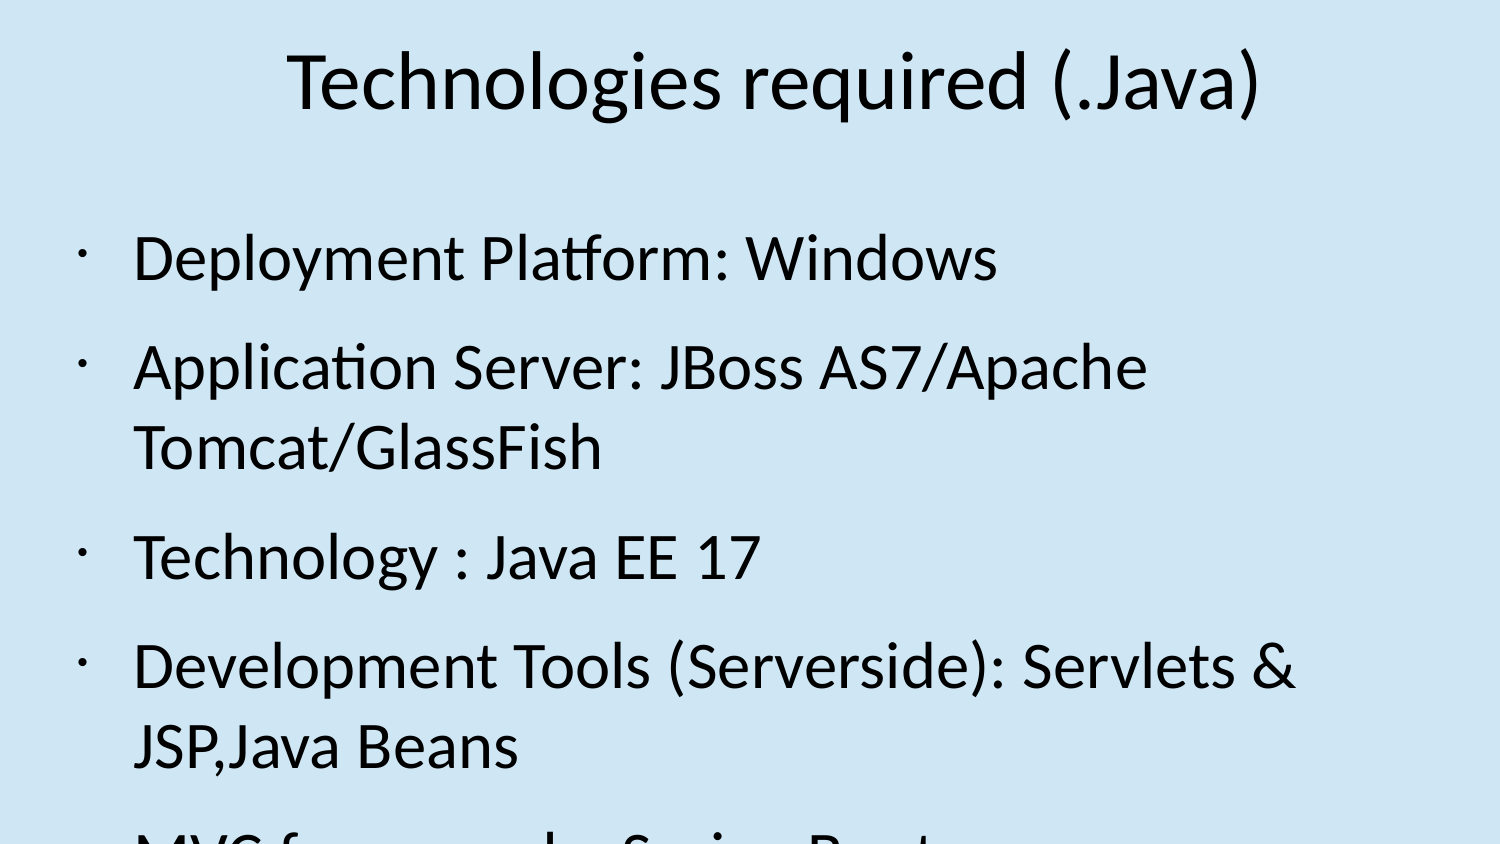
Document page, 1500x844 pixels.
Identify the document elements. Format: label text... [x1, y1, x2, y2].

title Technologies required (.Java) [99, 18, 1450, 151]
list Deployment Platform: Windows Application Server: JBoss AS7/Apache Tomcat/GlassFish Technology : Java EE 17 Development Tools (Serverside): Servlets & JSP,Java Beans MVC framework : Spring Boot Database technologies: MySQL,JDBC Web Development: XML, HTML, DHTML, Javascript,AJAX Development Tool: Eclipse IDE 2022-06 Python for algorithms Xampp apache server [62, 206, 1413, 739]
